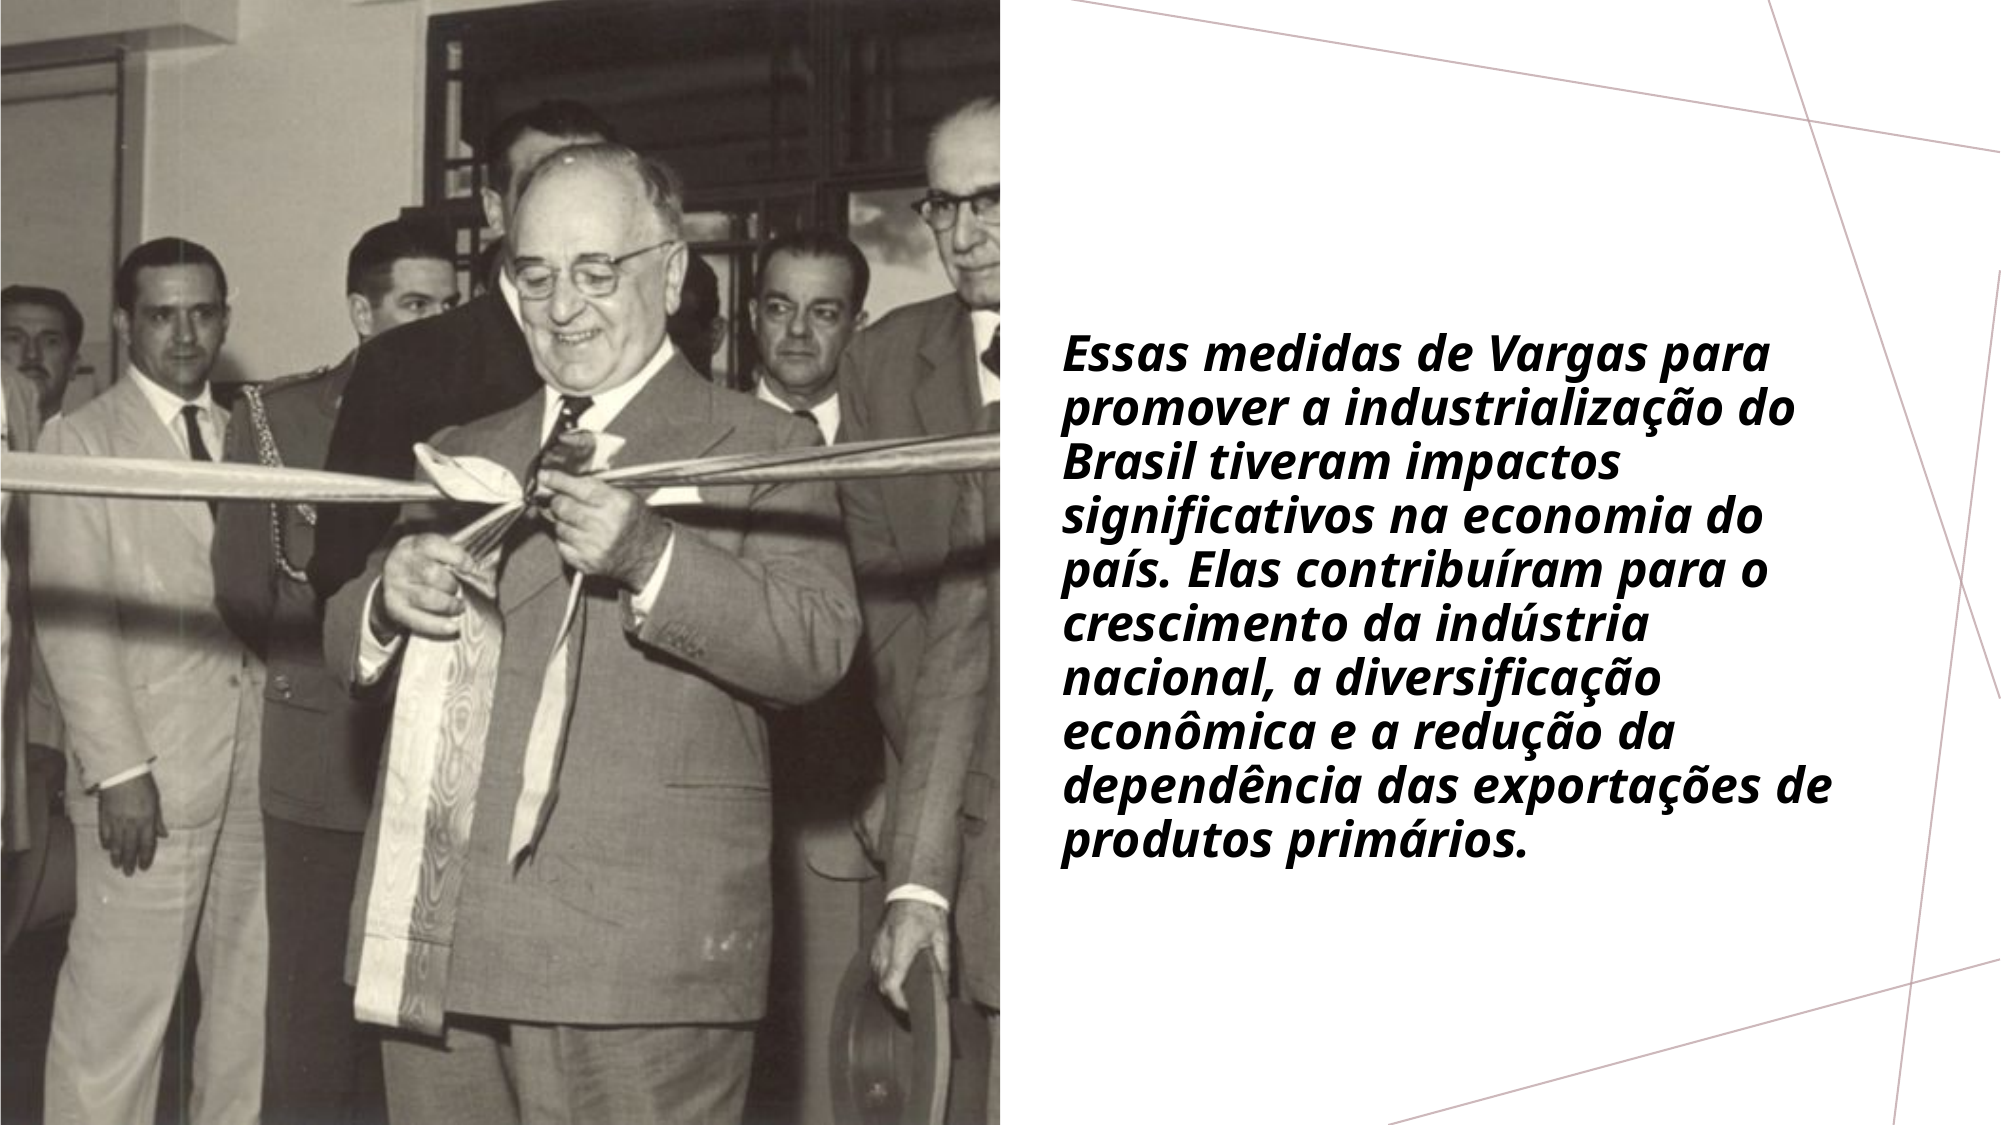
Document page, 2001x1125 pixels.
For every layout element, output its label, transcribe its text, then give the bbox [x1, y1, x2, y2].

picture [0, 0, 1001, 1125]
list Essas medidas de Vargas para promover a industrialização do Brasil tiveram impactos significativos na economia do país. Elas contribuíram para o crescimento da indústria nacional, a diversificação econômica e a redução da dependência das exportações de produtos primários. [1047, 321, 1849, 1105]
